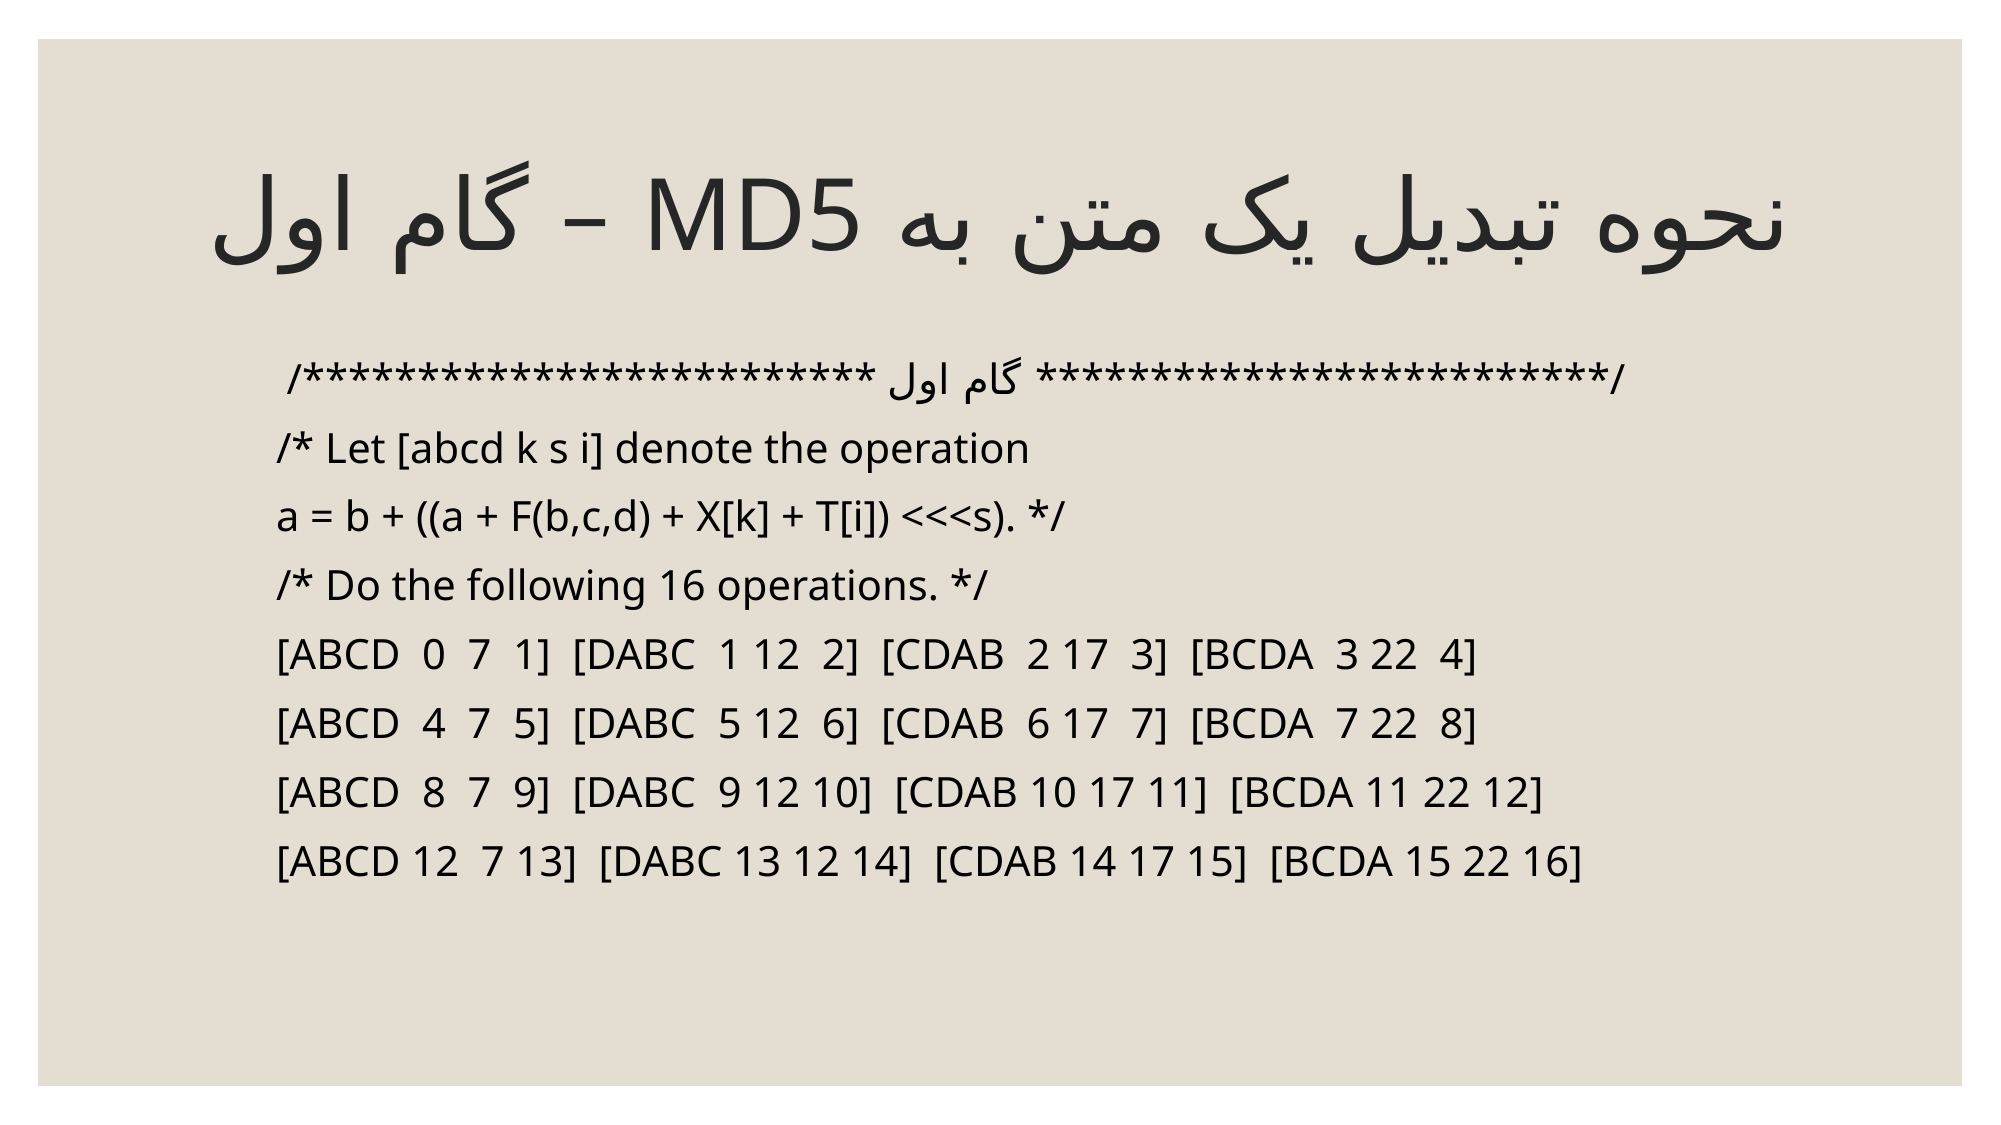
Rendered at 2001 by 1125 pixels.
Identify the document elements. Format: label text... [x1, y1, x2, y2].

list /************************* گام اول *************************/ /* Let [abcd k s i] denote the operation a = b + ((a + F(b,c,d) + X[k] + T[i]) <<<s). */ /* Do the following 16 operations. */ [ABCD 0 7 1] [DABC 1 12 2] [CDAB 2 17 3] [BCDA 3 22 4] [ABCD 4 7 5] [DABC 5 12 6] [CDAB 6 17 7] [BCDA 7 22 8] [ABCD 8 7 9] [DABC 9 12 10] [CDAB 10 17 11] [BCDA 11 22 12] [ABCD 12 7 13] [DABC 13 12 14] [CDAB 14 17 15] [BCDA 15 22 16] [174, 345, 1825, 991]
title نحوه تبدیل یک متن به MD5 – گام اول [174, 105, 1825, 331]
